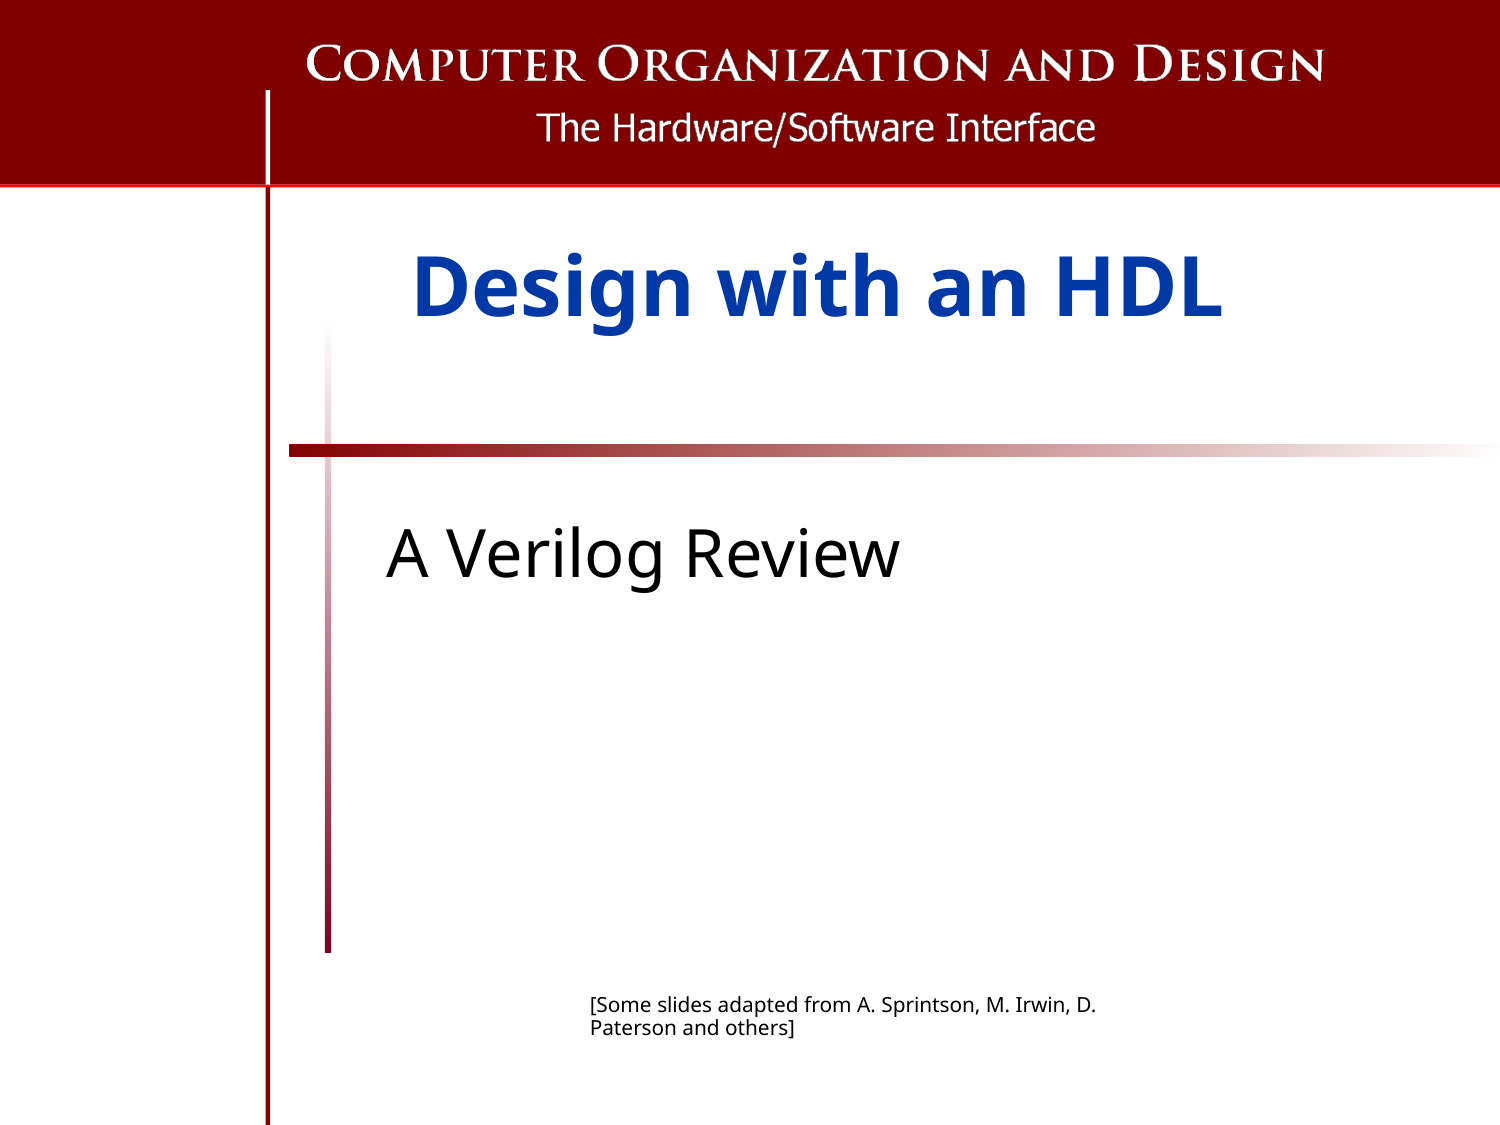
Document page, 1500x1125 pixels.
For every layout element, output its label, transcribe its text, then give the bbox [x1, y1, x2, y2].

subtitle A Verilog Review [372, 503, 1329, 679]
text_box [Some slides adapted from A. Sprintson, M. Irwin, D. Paterson and others] [575, 987, 1200, 1048]
picture [289, 18, 1344, 160]
title Design with an HDL [395, 225, 1353, 442]
